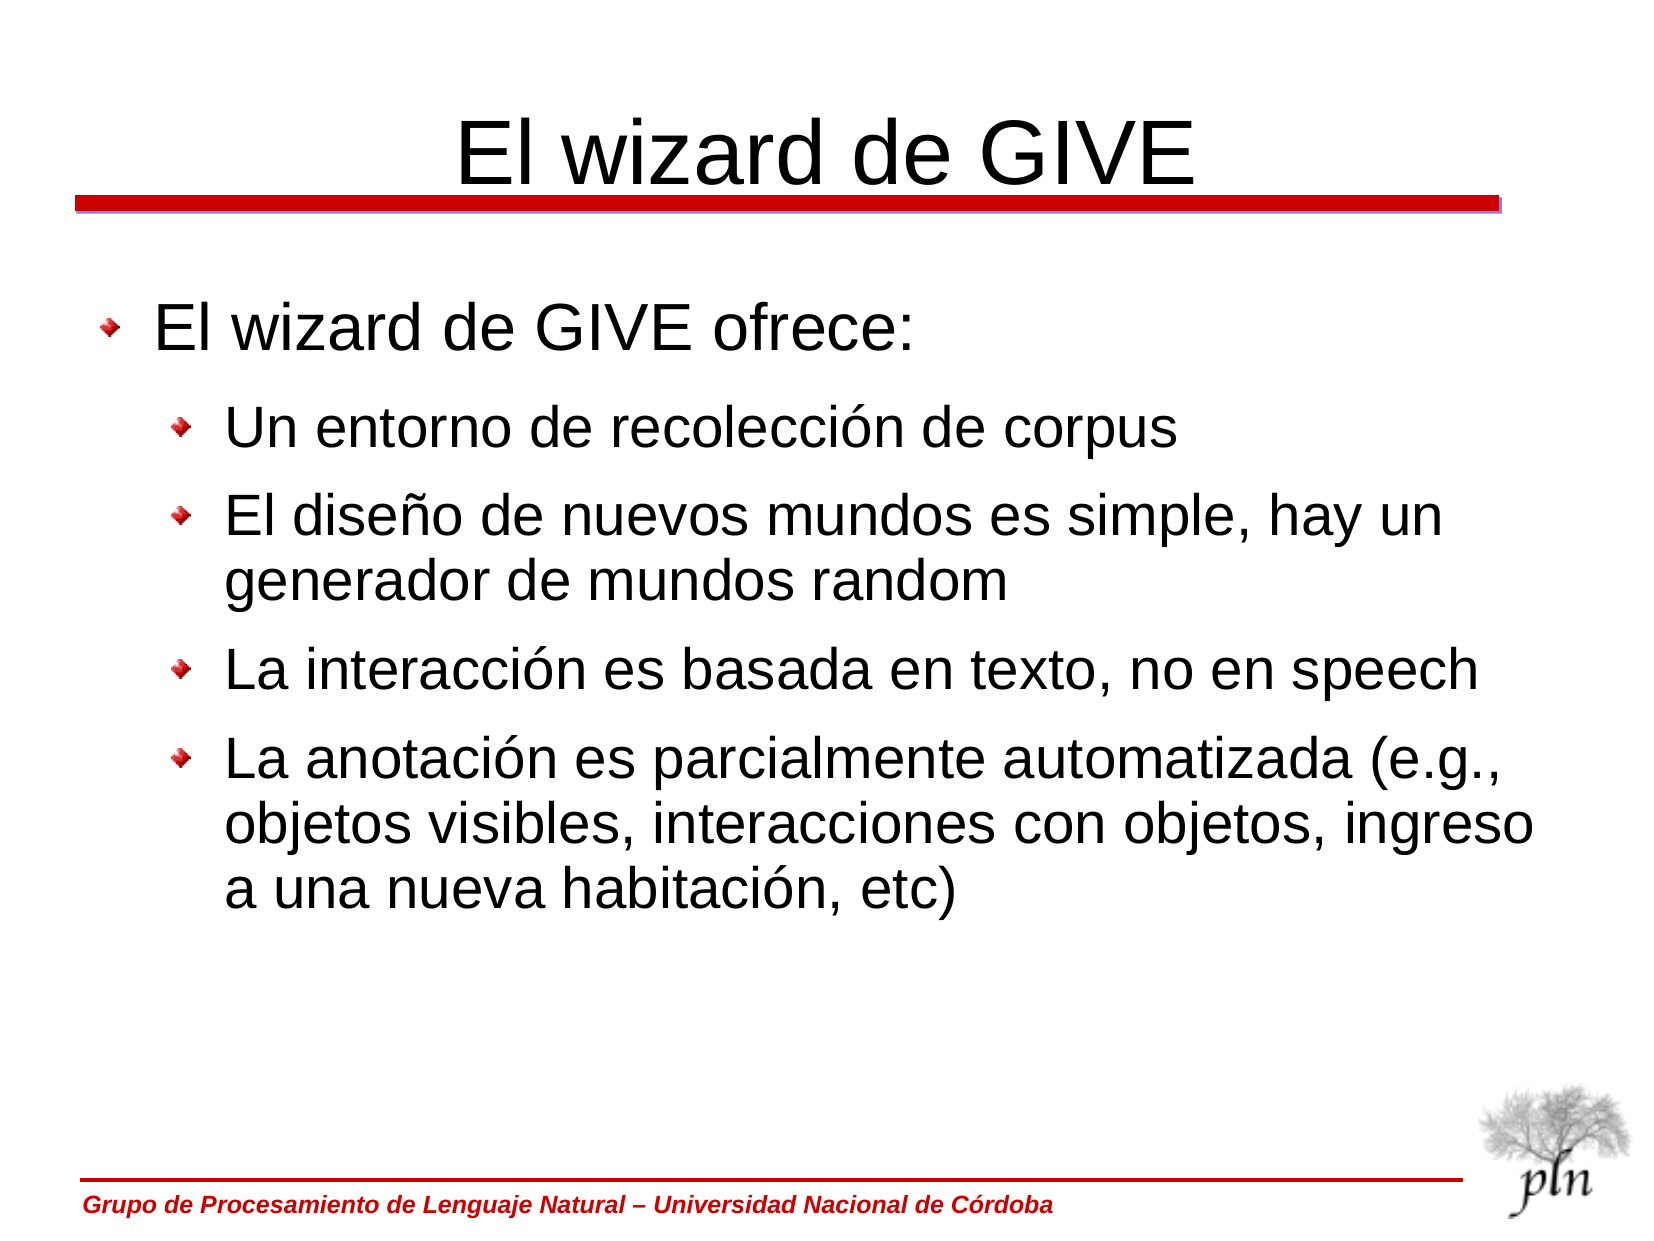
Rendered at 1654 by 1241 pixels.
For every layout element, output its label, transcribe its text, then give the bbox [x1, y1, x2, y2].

title El wizard de GIVE [82, 56, 1571, 250]
list El wizard de GIVE ofrece: Un entorno de recolección de corpus El diseño de nuevos mundos es simple, hay un generador de mundos random La interacción es basada en texto, no en speech La anotación es parcialmente automatizada (e.g., objetos visibles, interacciones con objetos, ingreso a una nueva habitación, etc) [82, 290, 1571, 1109]
picture [1477, 1083, 1635, 1219]
